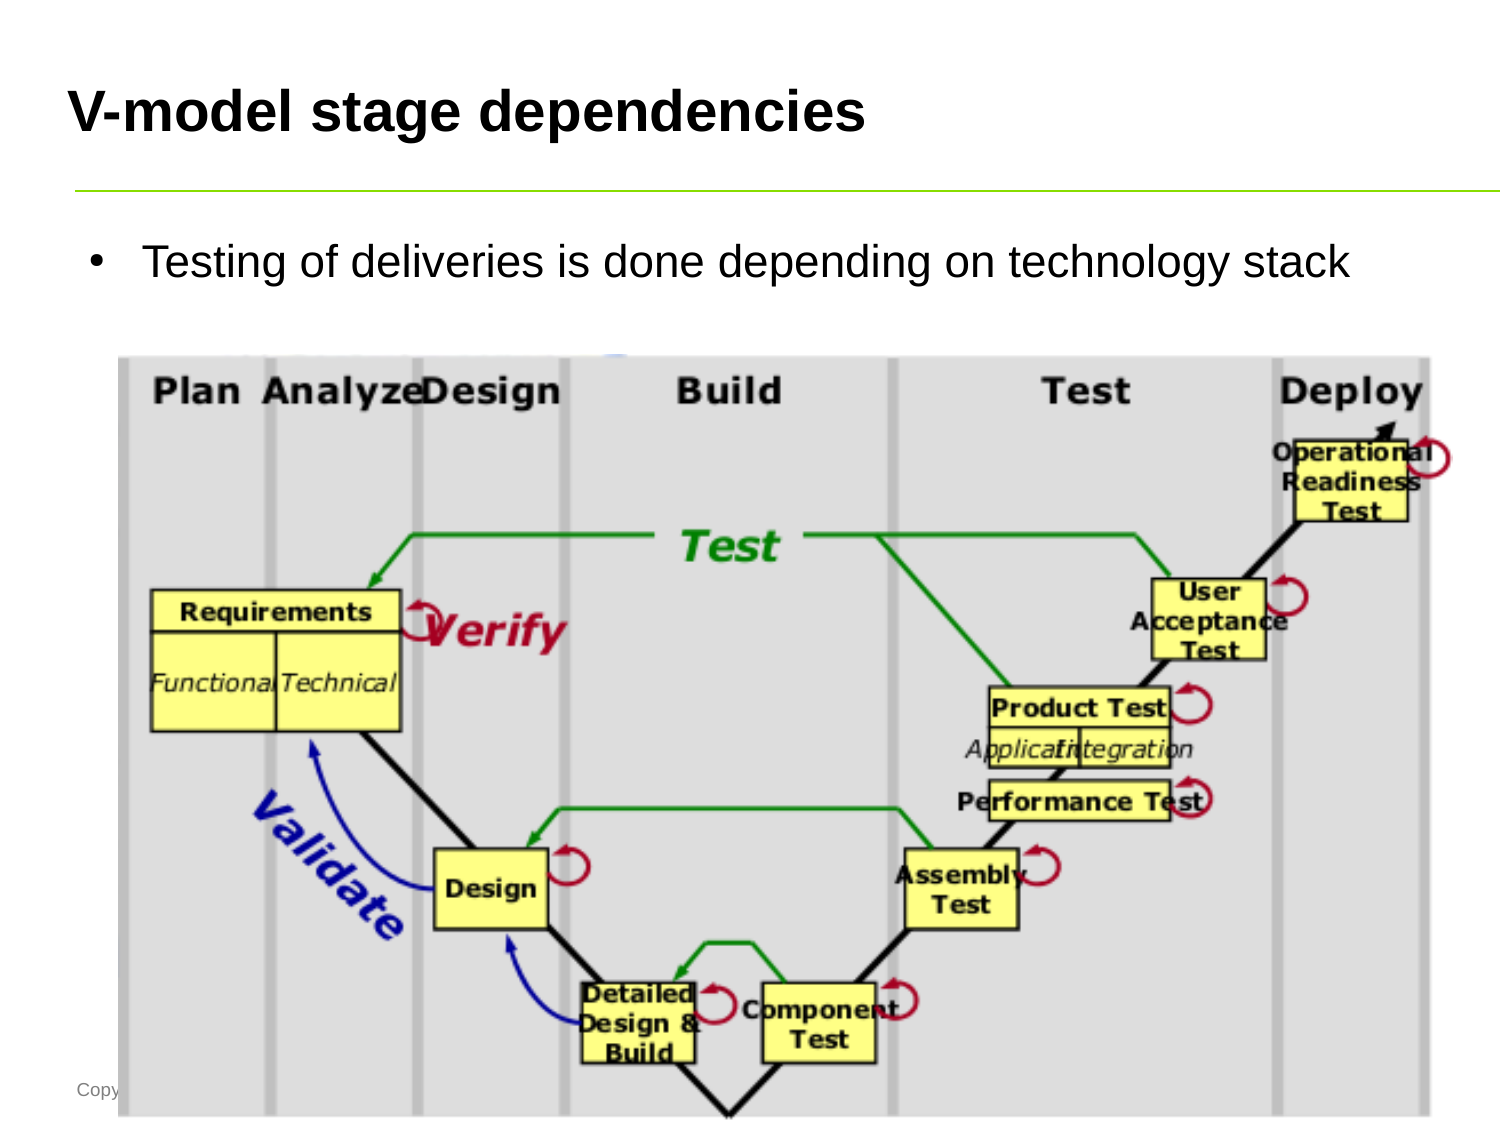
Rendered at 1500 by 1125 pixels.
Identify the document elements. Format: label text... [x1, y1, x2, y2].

picture [118, 354, 1453, 1123]
list Testing of deliveries is done depending on technology stack [70, 236, 1395, 339]
title V-model stage dependencies [67, 44, 1418, 177]
